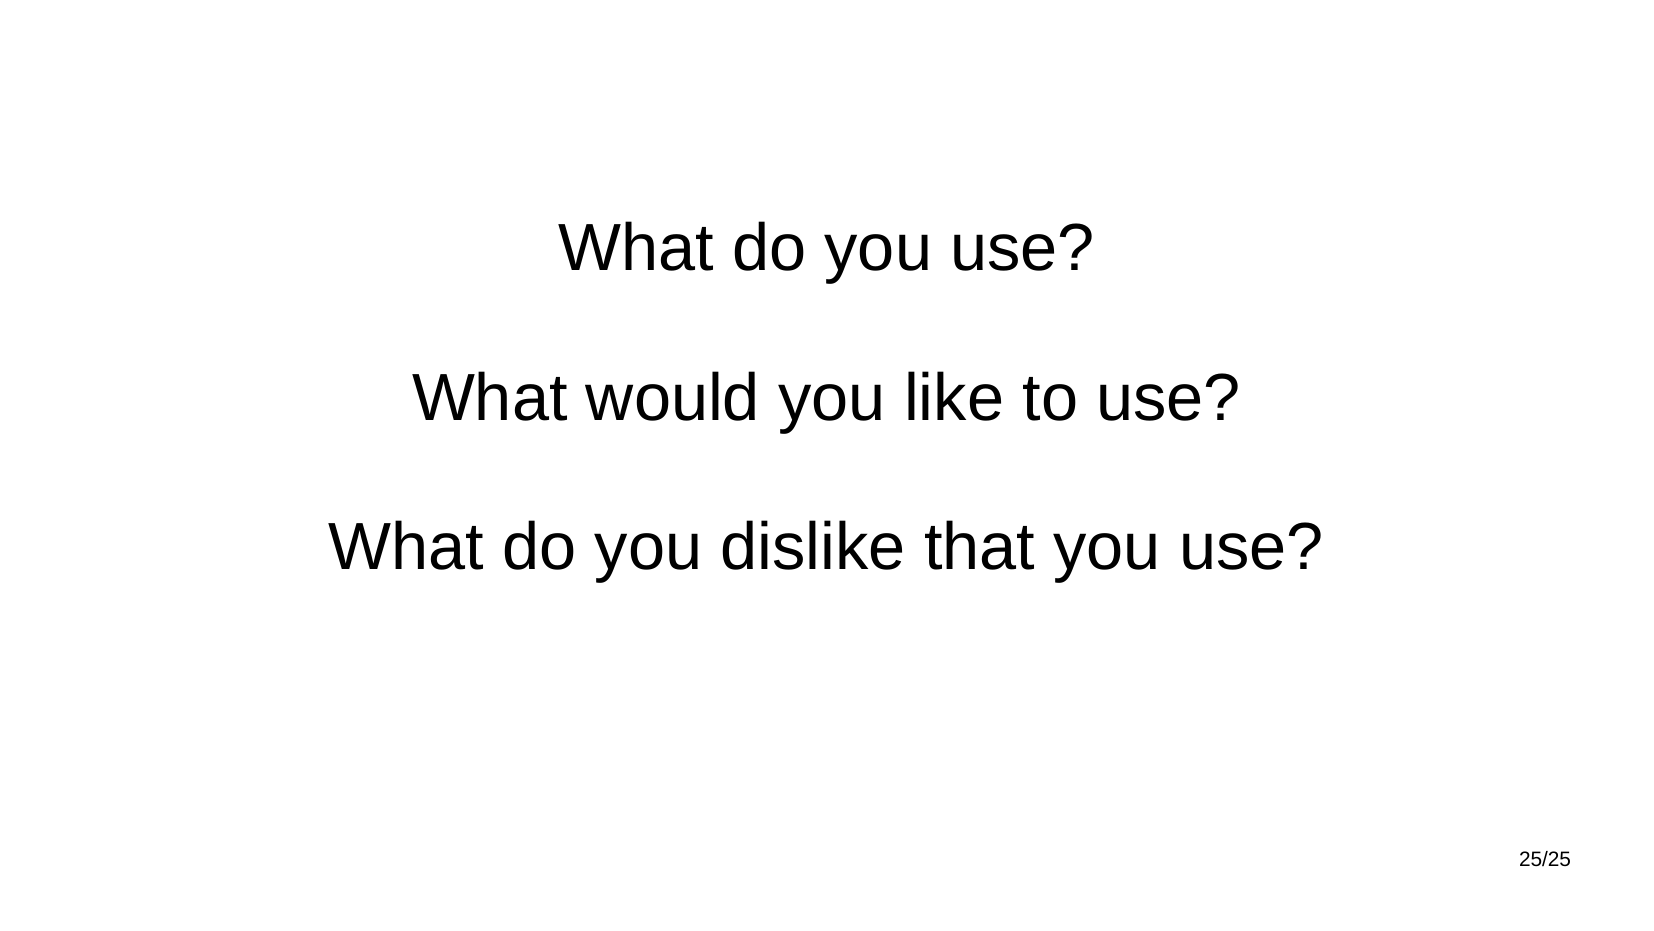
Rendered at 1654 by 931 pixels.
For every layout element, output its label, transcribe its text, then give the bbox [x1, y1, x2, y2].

subtitle What do you use? What would you like to use? What do you dislike that you use? [82, 37, 1571, 757]
